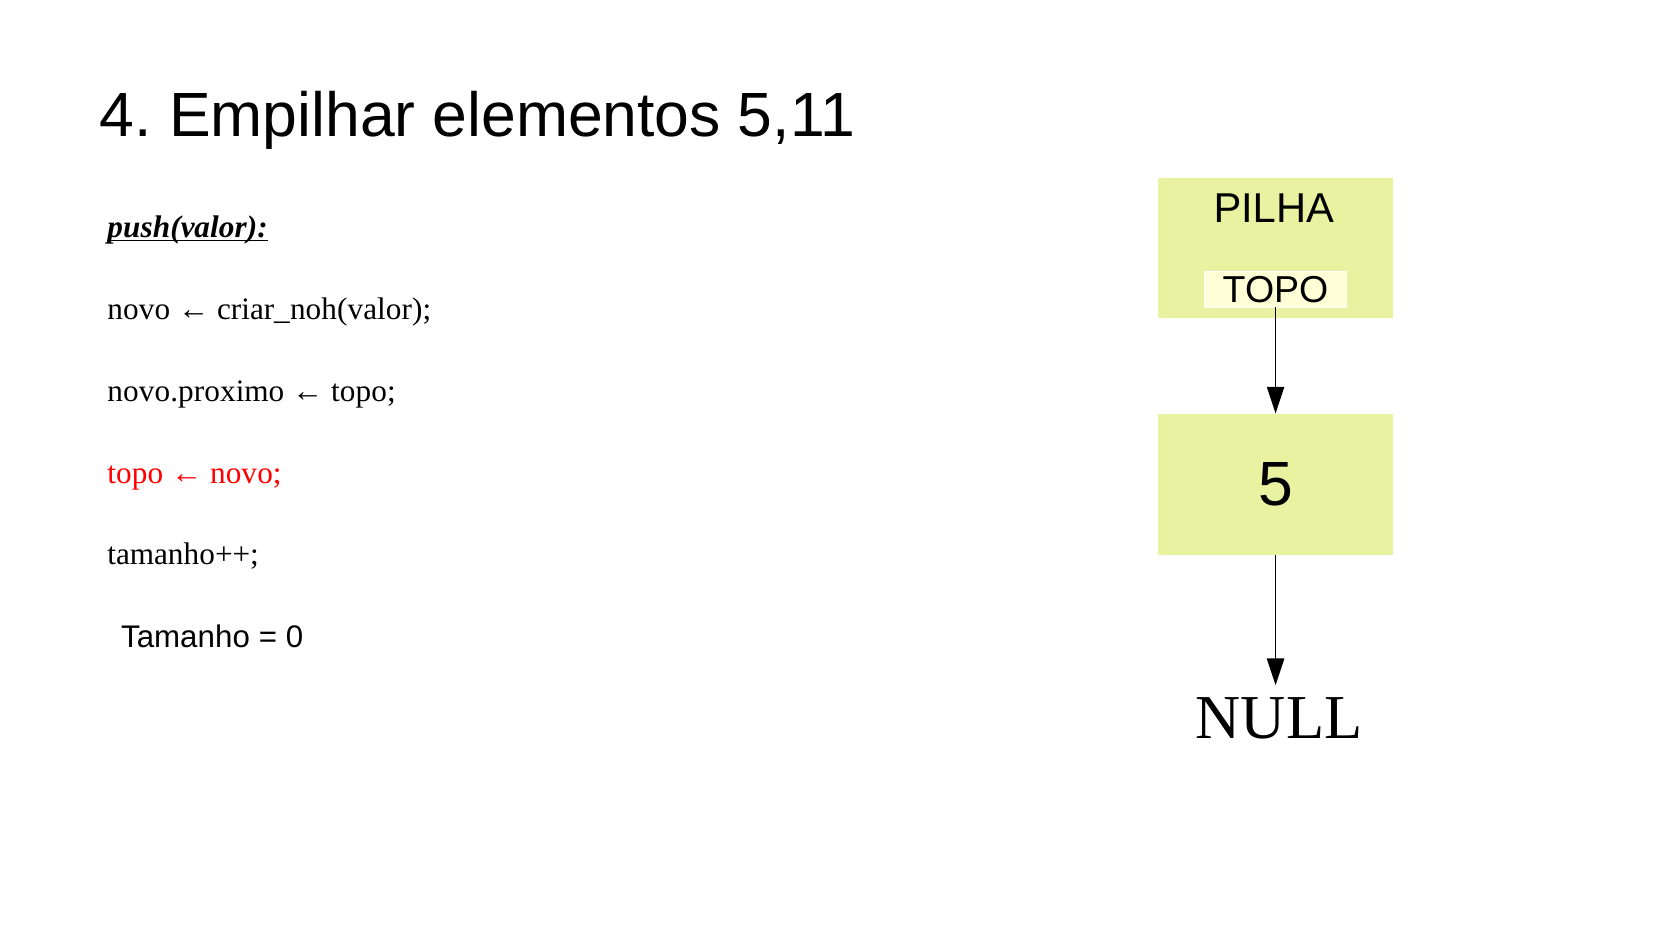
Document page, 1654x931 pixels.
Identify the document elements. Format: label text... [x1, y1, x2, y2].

text_box Tamanho = 0 [106, 611, 321, 662]
text_box PILHA [1198, 177, 1353, 239]
text_box 5 [1157, 413, 1394, 556]
text_box NULL [1181, 675, 1382, 756]
text_box TOPO [1204, 271, 1347, 308]
text_box [1157, 177, 1394, 319]
title 4. Empilhar elementos 5,11 [82, 37, 1571, 193]
text_box push(valor): novo ← criar_noh(valor); novo.proximo ← topo; topo ← novo; tamanho++; [92, 199, 544, 579]
